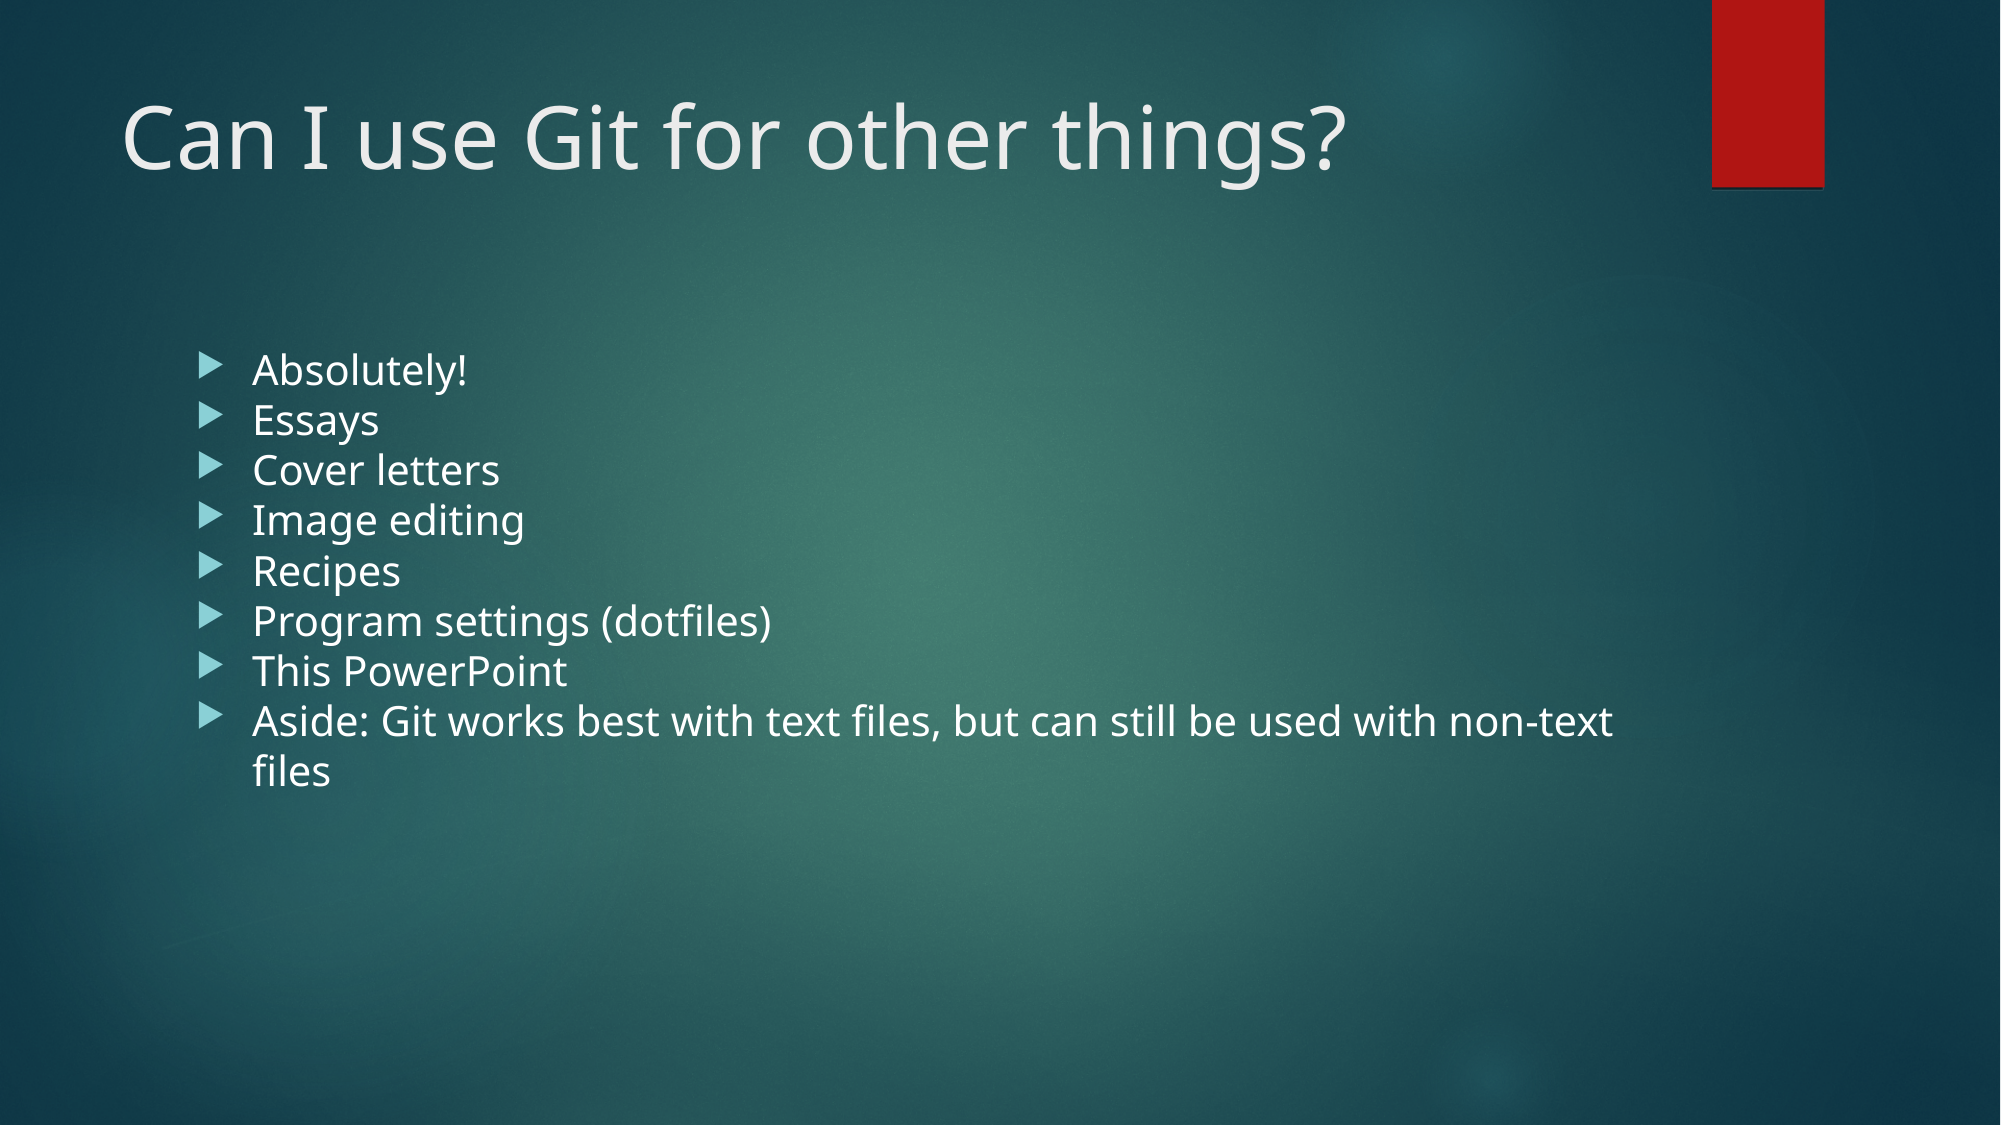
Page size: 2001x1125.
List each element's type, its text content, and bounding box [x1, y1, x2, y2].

text_box Absolutely! Essays Cover letters Image editing Recipes Program settings (dotfiles) This PowerPoint Aside: Git works best with text files, but can still be used with non-text files [181, 336, 1649, 1025]
picture [0, 0, 2001, 1125]
text_box Can I use Git for other things? [106, 74, 1649, 304]
